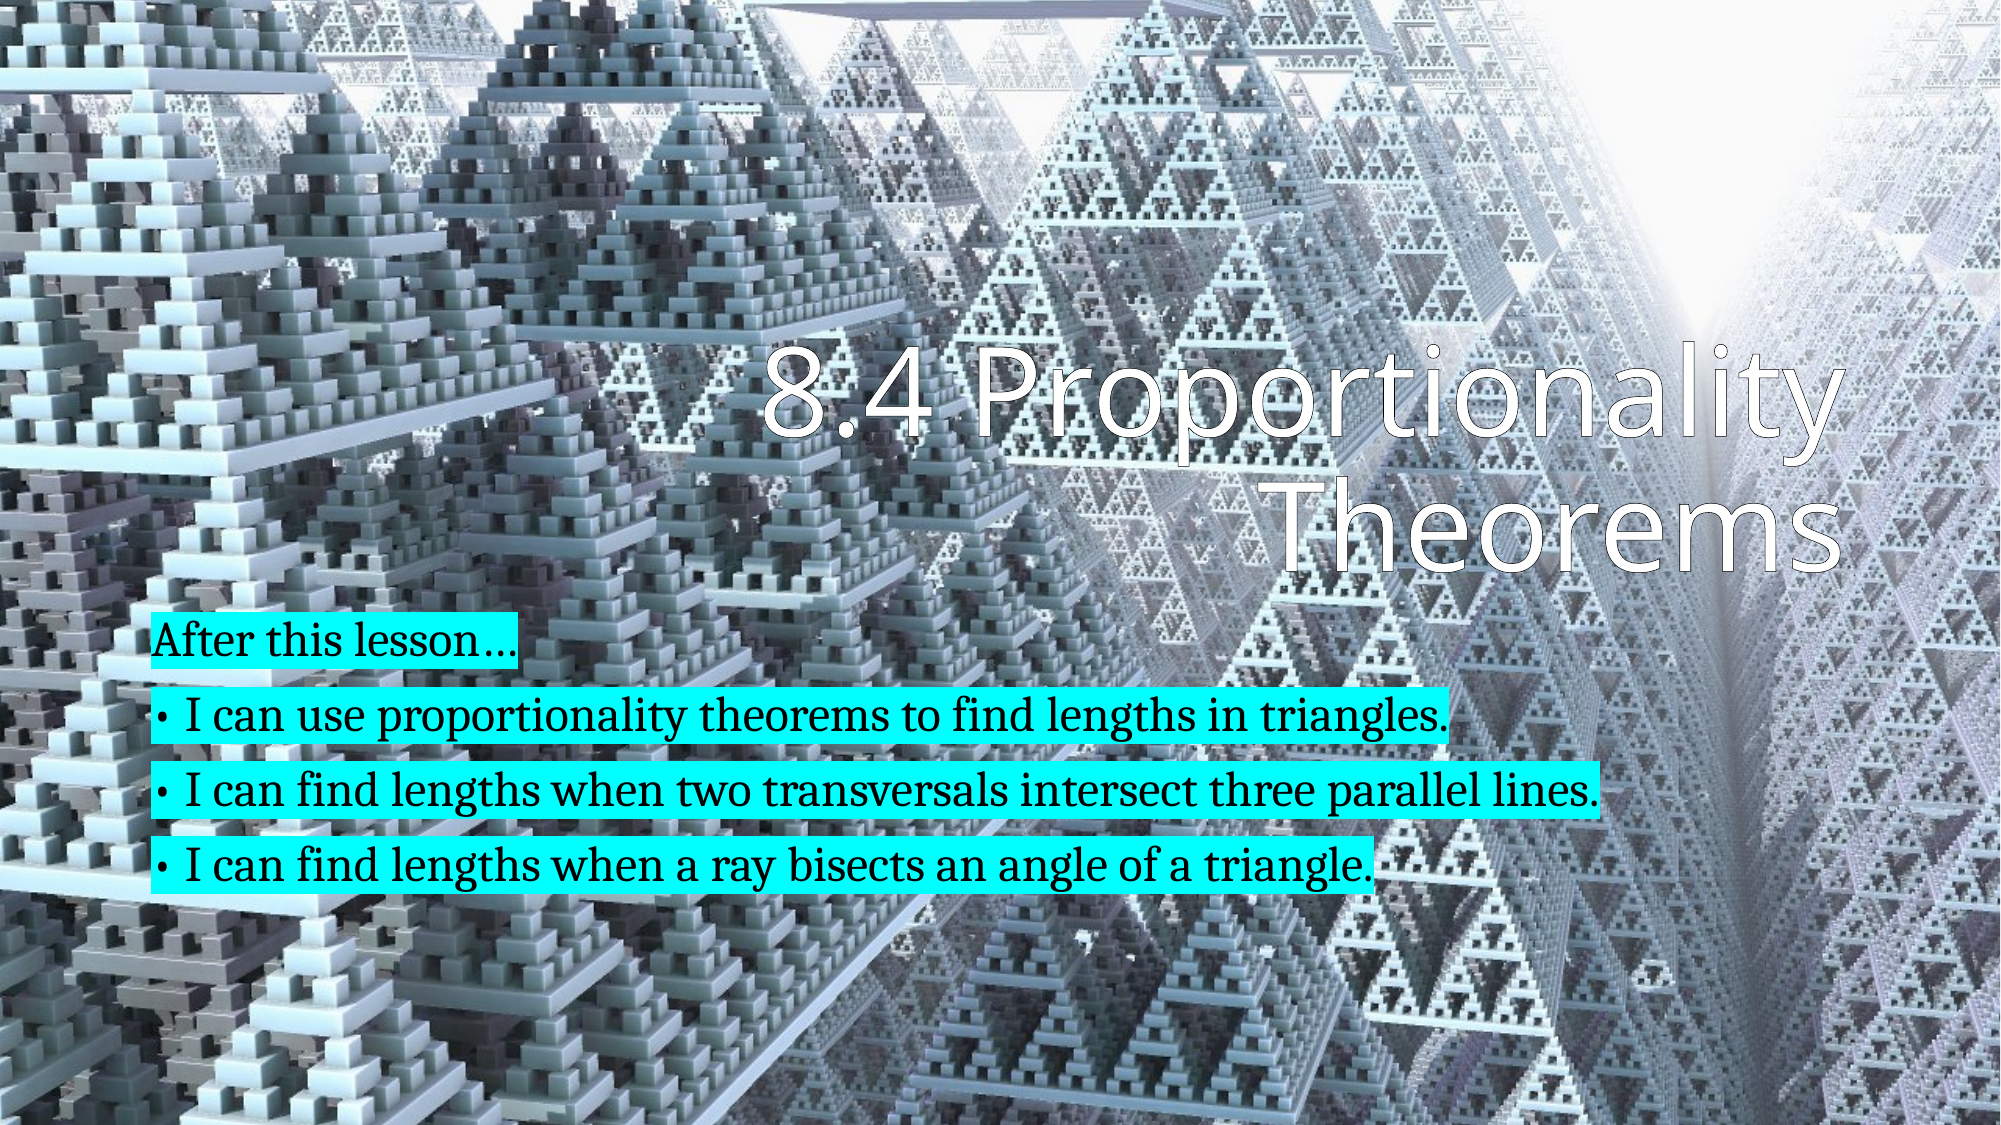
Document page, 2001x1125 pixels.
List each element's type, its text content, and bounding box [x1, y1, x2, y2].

list After this lesson… • I can use proportionality theorems to find lengths in triangles. • I can find lengths when two transversals intersect three parallel lines. • I can find lengths when a ray bisects an angle of a triangle. [136, 606, 1862, 1066]
picture [0, 0, 2001, 1125]
title 8.4 Proportionality Theorems [136, 138, 1862, 606]
